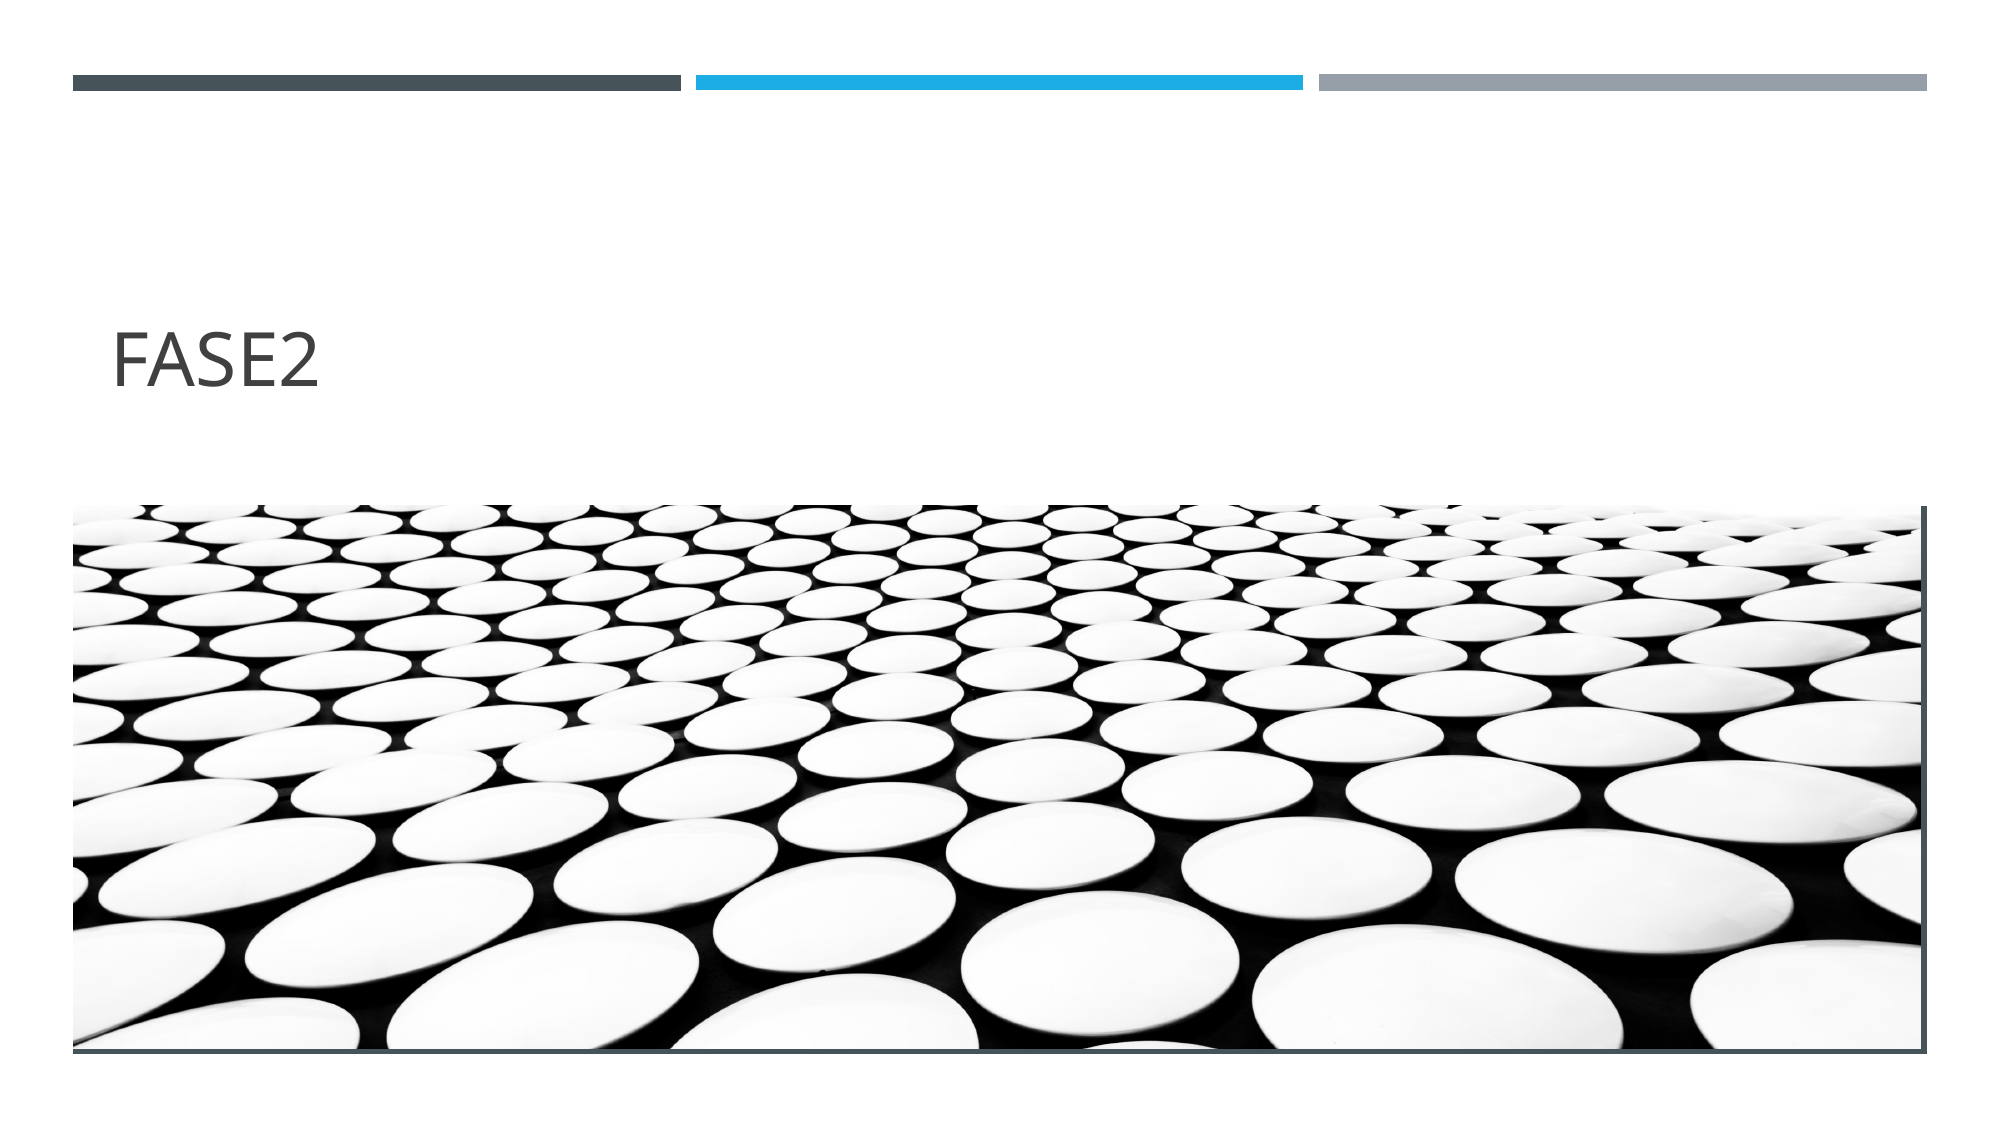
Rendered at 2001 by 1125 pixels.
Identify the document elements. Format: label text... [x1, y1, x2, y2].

title fase2 [95, 167, 1899, 410]
picture [73, 505, 1921, 1049]
